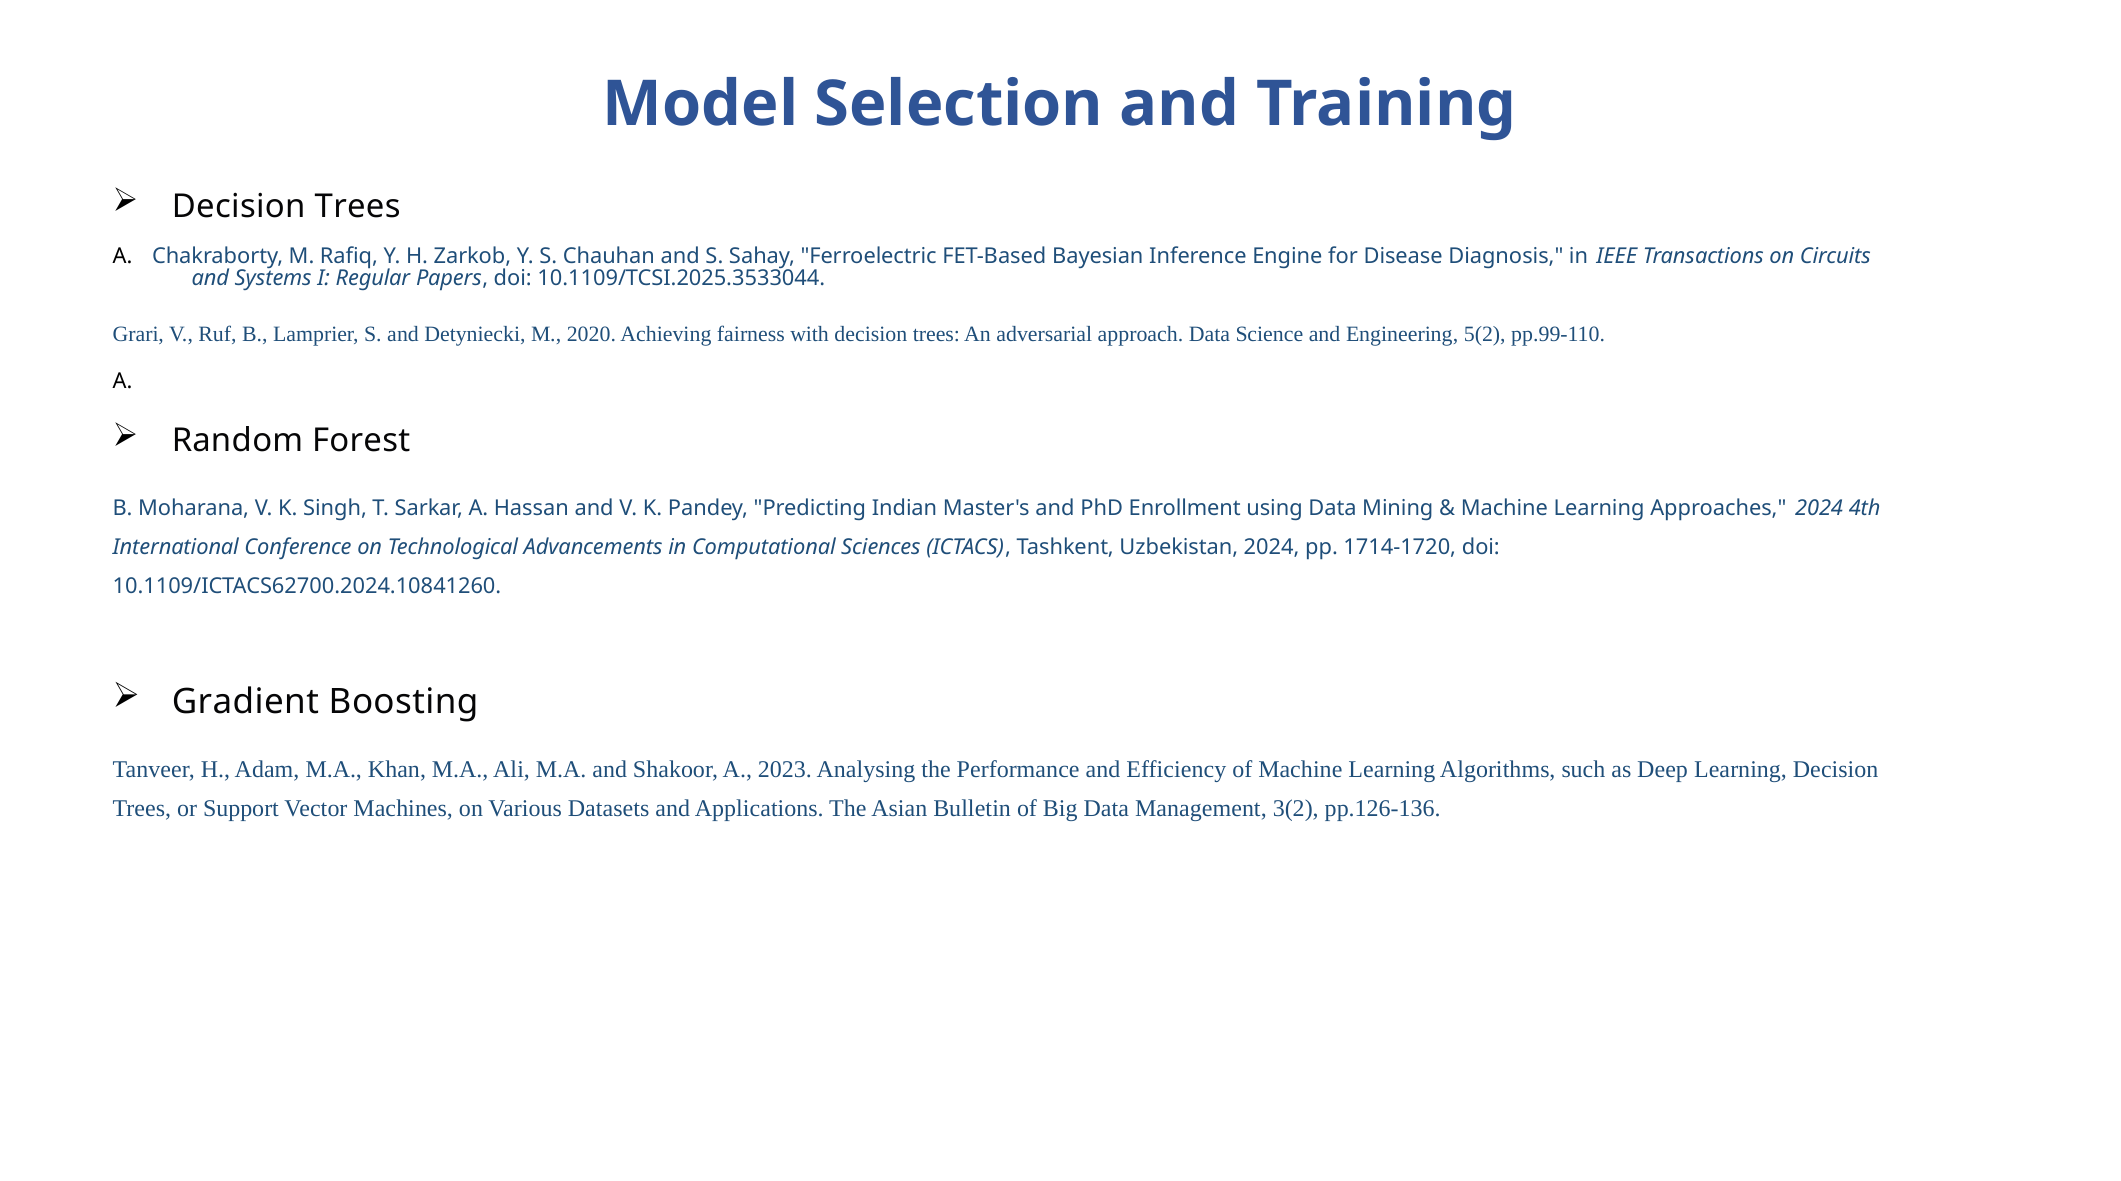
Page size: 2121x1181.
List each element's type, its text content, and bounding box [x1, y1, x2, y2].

list Decision Trees Chakraborty, M. Rafiq, Y. H. Zarkob, Y. S. Chauhan and S. Sahay, "Ferroelectric FET-Based Bayesian Inference Engine for Disease Diagnosis," in IEEE Transactions on Circuits and Systems I: Regular Papers, doi: 10.1109/TCSI.2025.3533044. Grari, V., Ruf, B., Lamprier, S. and Detyniecki, M., 2020. Achieving fairness with decision trees: An adversarial approach. Data Science and Engineering, 5(2), pp.99-110. Random Forest B. Moharana, V. K. Singh, T. Sarkar, A. Hassan and V. K. Pandey, "Predicting Indian Master's and PhD Enrollment using Data Mining & Machine Learning Approaches," 2024 4th International Conference on Technological Advancements in Computational Sciences (ICTACS), Tashkent, Uzbekistan, 2024, pp. 1714-1720, doi: 10.1109/ICTACS62700.2024.10841260. Gradient Boosting Tanveer, H., Adam, M.A., Khan, M.A., Ali, M.A. and Shakoor, A., 2023. Analysing the Performance and Efficiency of Machine Learning Algorithms, such as Deep Learning, Decision Trees, or Support Vector Machines, on Various Datasets and Applications. The Asian Bulletin of Big Data Management, 3(2), pp.126-136. [97, 182, 1909, 1087]
title Model Selection and Training [154, 62, 1966, 223]
